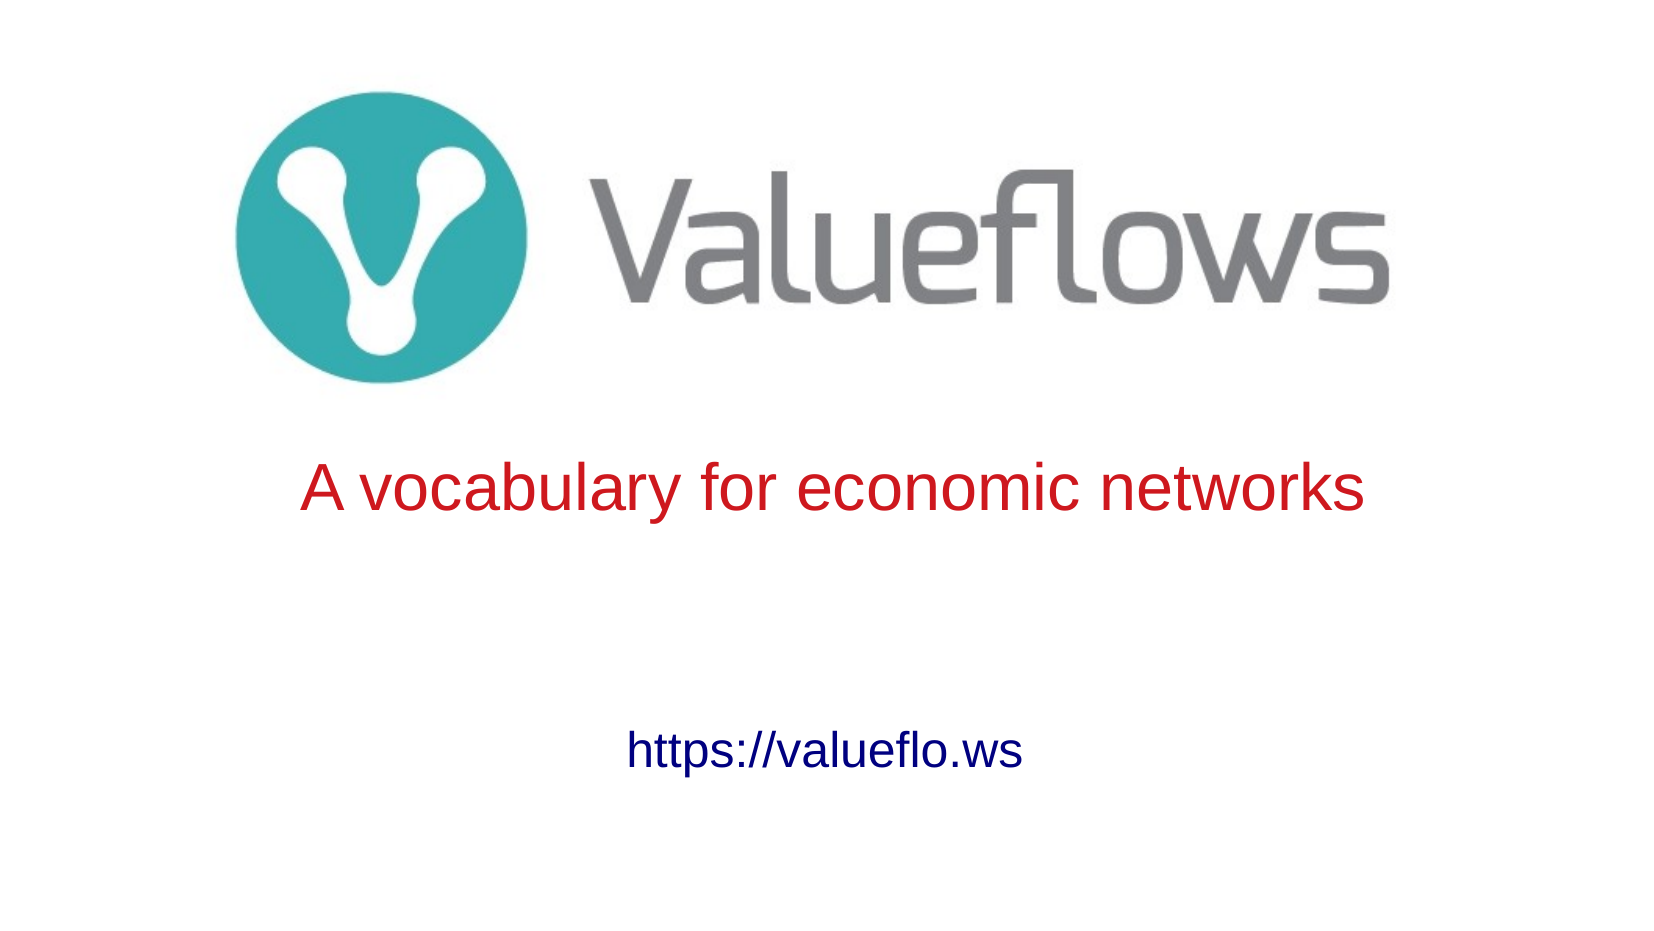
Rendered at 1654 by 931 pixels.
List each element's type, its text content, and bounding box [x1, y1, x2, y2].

subtitle A vocabulary for economic networks [90, 315, 1579, 660]
picture [195, 48, 1433, 421]
text_box https://valueflo.ws [585, 714, 1066, 814]
